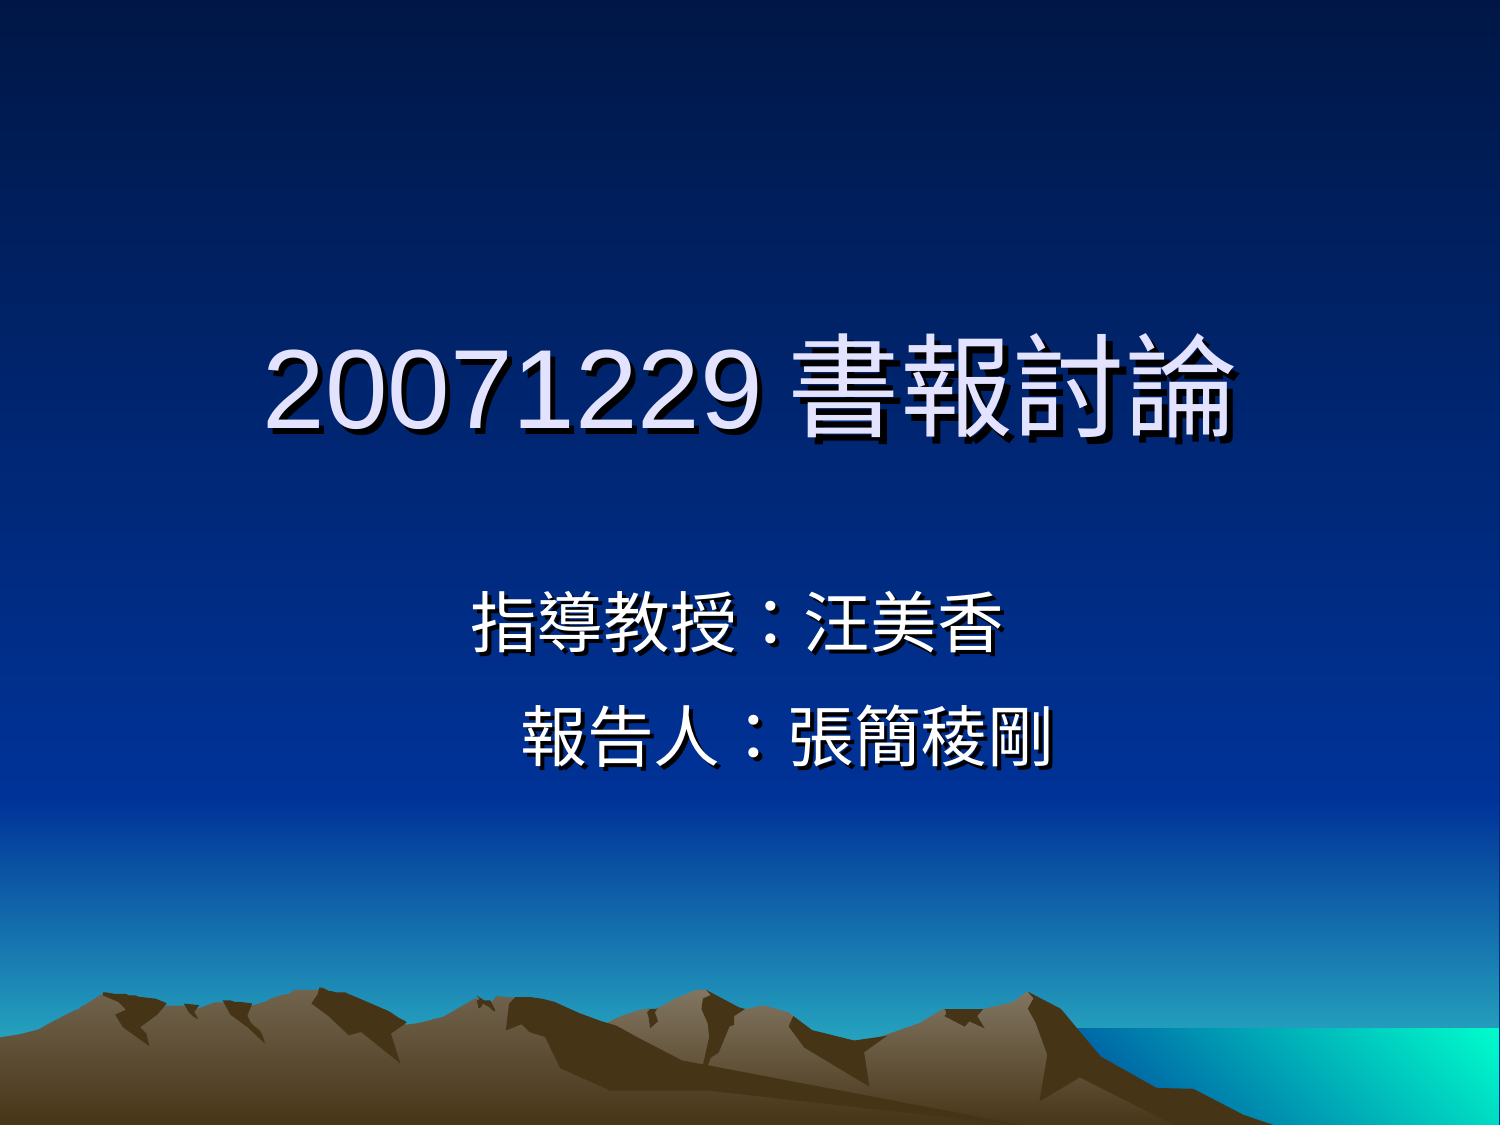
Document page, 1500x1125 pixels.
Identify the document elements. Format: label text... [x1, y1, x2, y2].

subtitle 指導教授：汪美香 報告人：張簡稜剛 [225, 562, 1276, 851]
title 20071229書報討論 [75, 237, 1426, 523]
